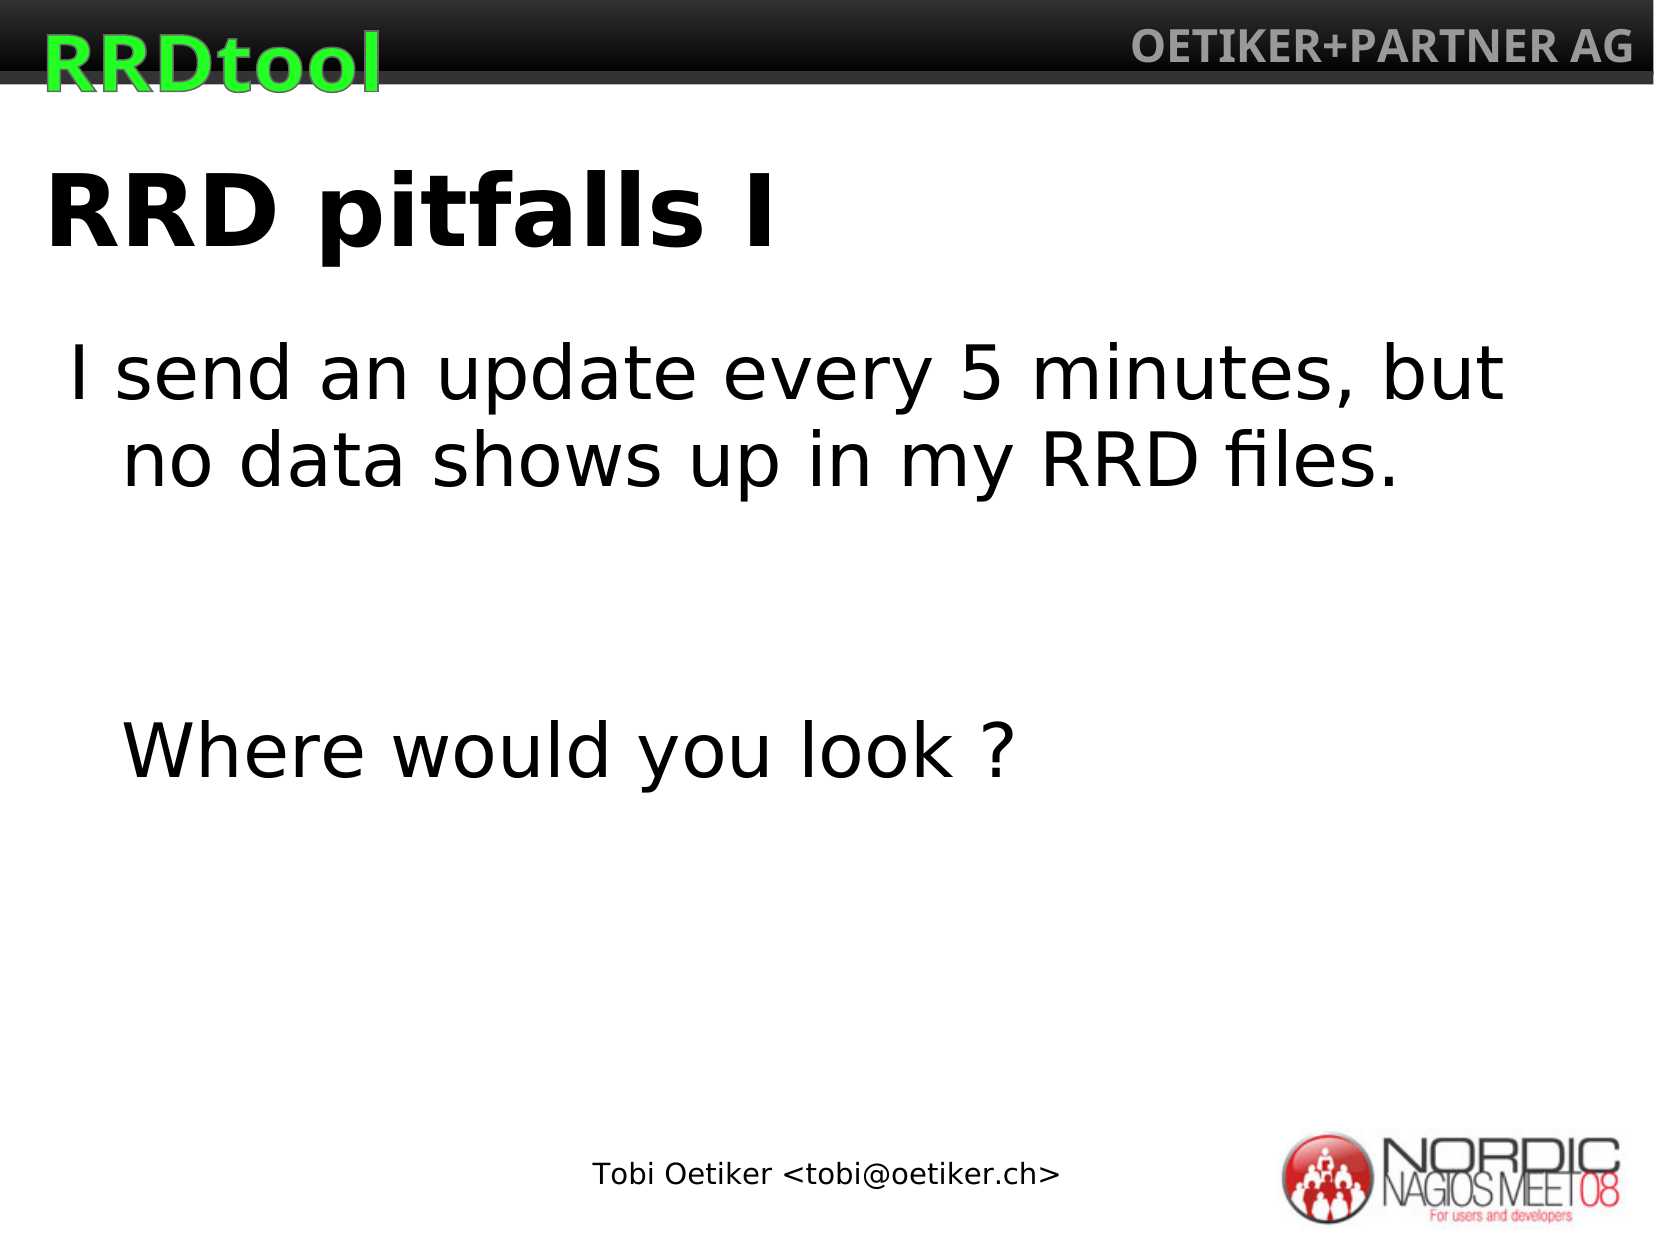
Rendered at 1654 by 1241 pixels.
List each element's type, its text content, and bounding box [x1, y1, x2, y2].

picture [1262, 1116, 1654, 1241]
title RRD pitfalls I [43, 137, 1582, 287]
list I send an update every 5 minutes, but no data shows up in my RRD files. Where would you look ? [50, 329, 1571, 1099]
